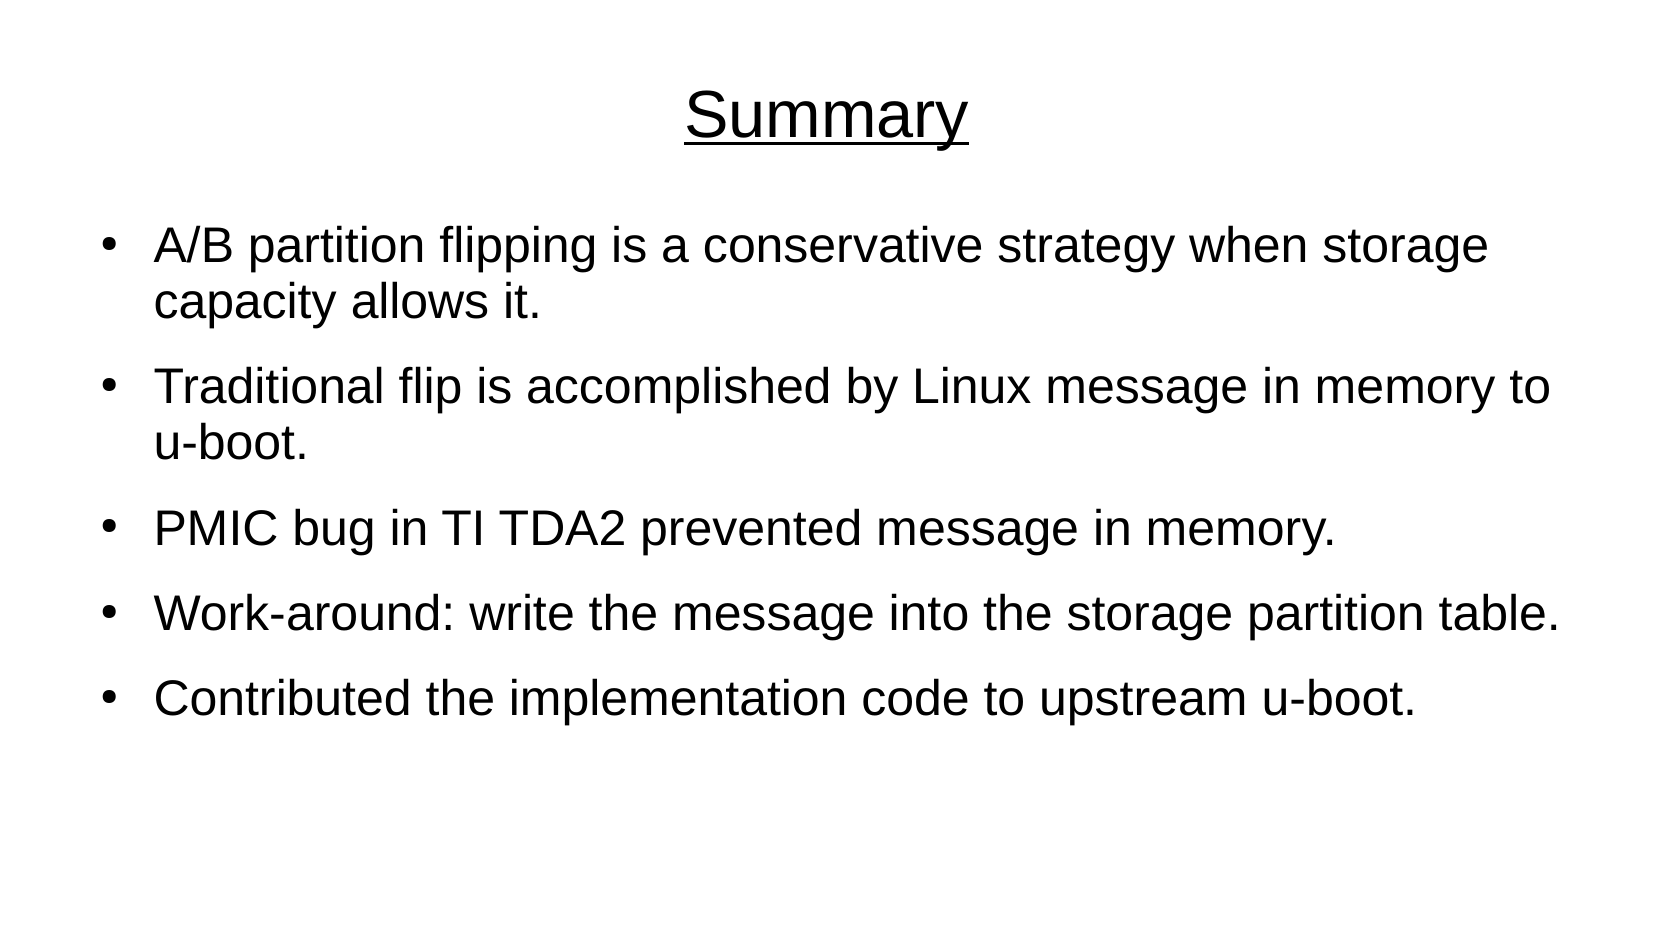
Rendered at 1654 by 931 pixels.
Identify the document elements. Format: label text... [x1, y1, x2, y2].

title Summary [82, 37, 1571, 193]
list A/B partition flipping is a conservative strategy when storage capacity allows it. Traditional flip is accomplished by Linux message in memory to u-boot. PMIC bug in TI TDA2 prevented message in memory. Work-around: write the message into the storage partition table. Contributed the implementation code to upstream u-boot. [82, 217, 1571, 758]
